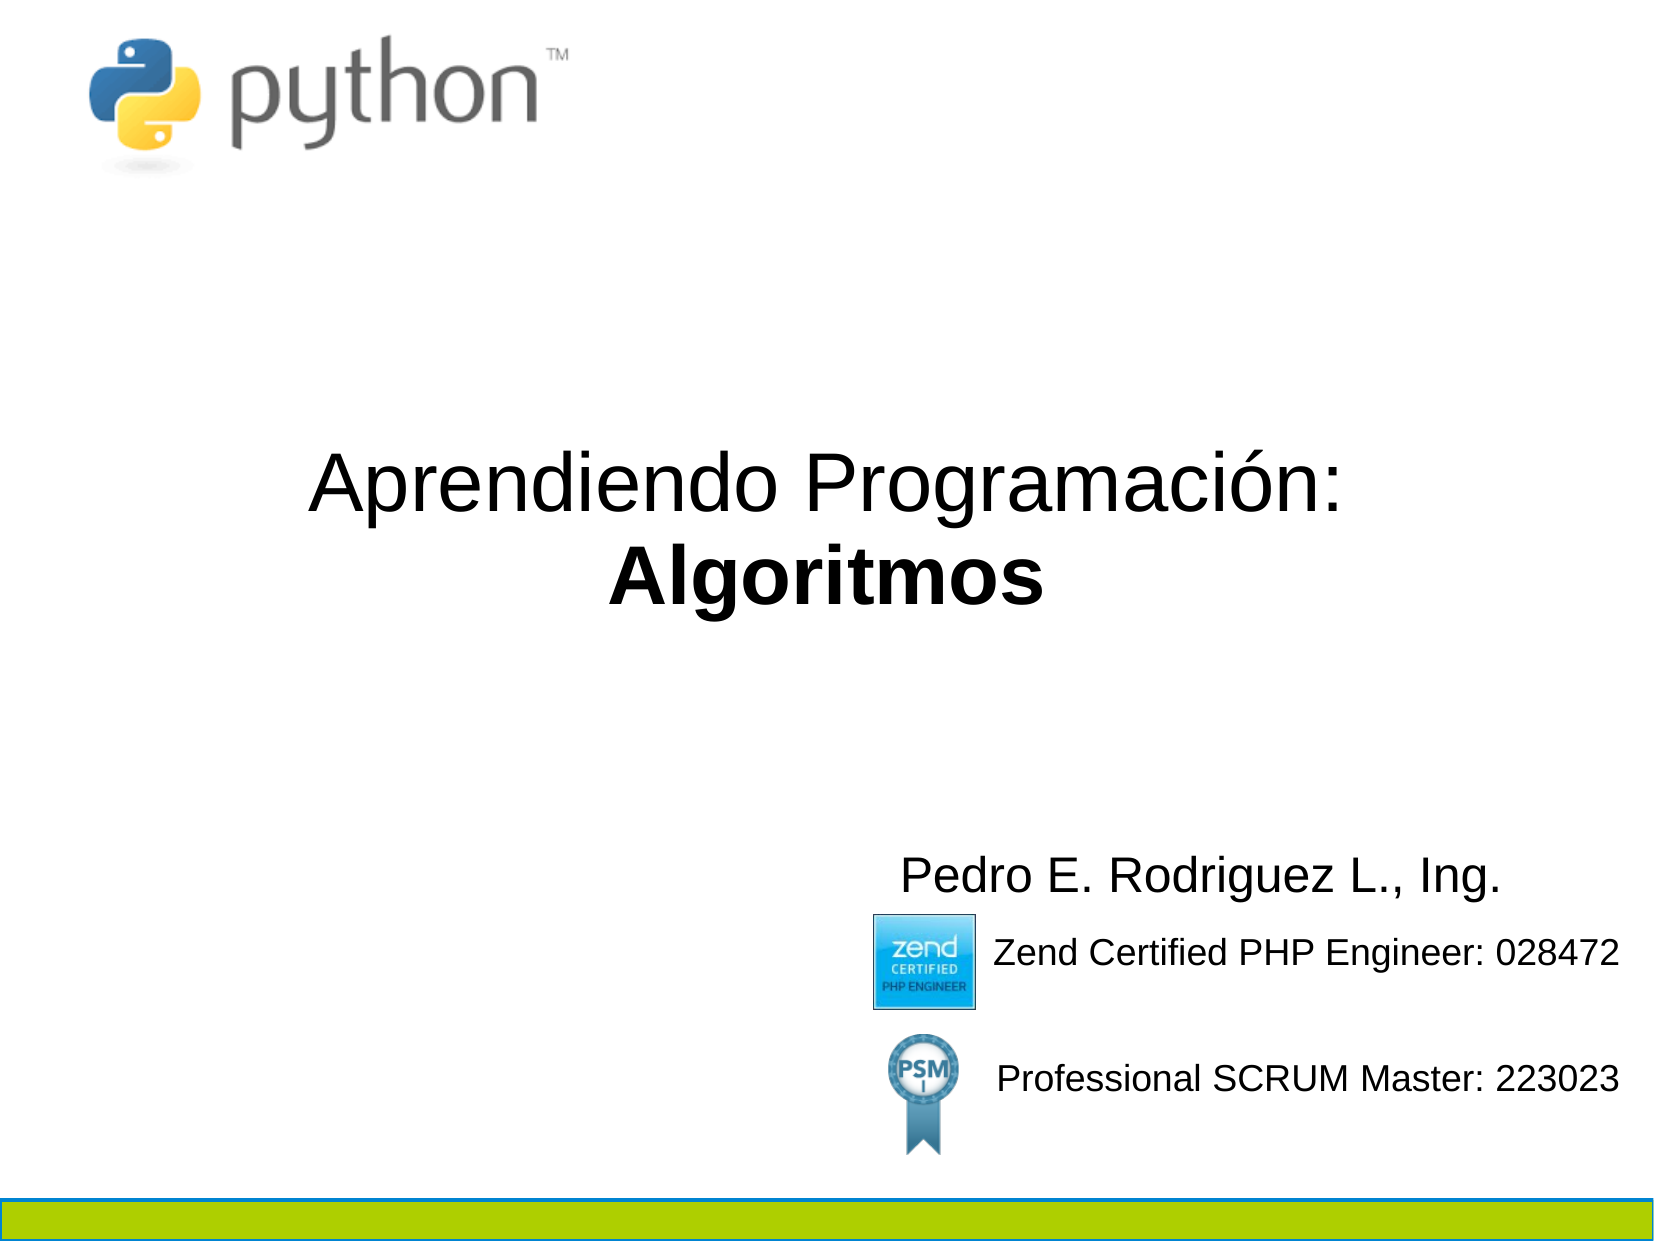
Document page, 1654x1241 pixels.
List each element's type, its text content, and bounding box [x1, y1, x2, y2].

text_box [0, 1200, 1654, 1241]
picture [10, 6, 616, 211]
picture [873, 914, 976, 1010]
subtitle Aprendiendo Programación: Algoritmos [82, 49, 1571, 1010]
text_box Pedro E. Rodriguez L., Ing. Zend Certified PHP Engineer: 028472 Professional SCRUM Master: 223023 [885, 840, 1636, 1107]
picture [870, 1034, 977, 1155]
